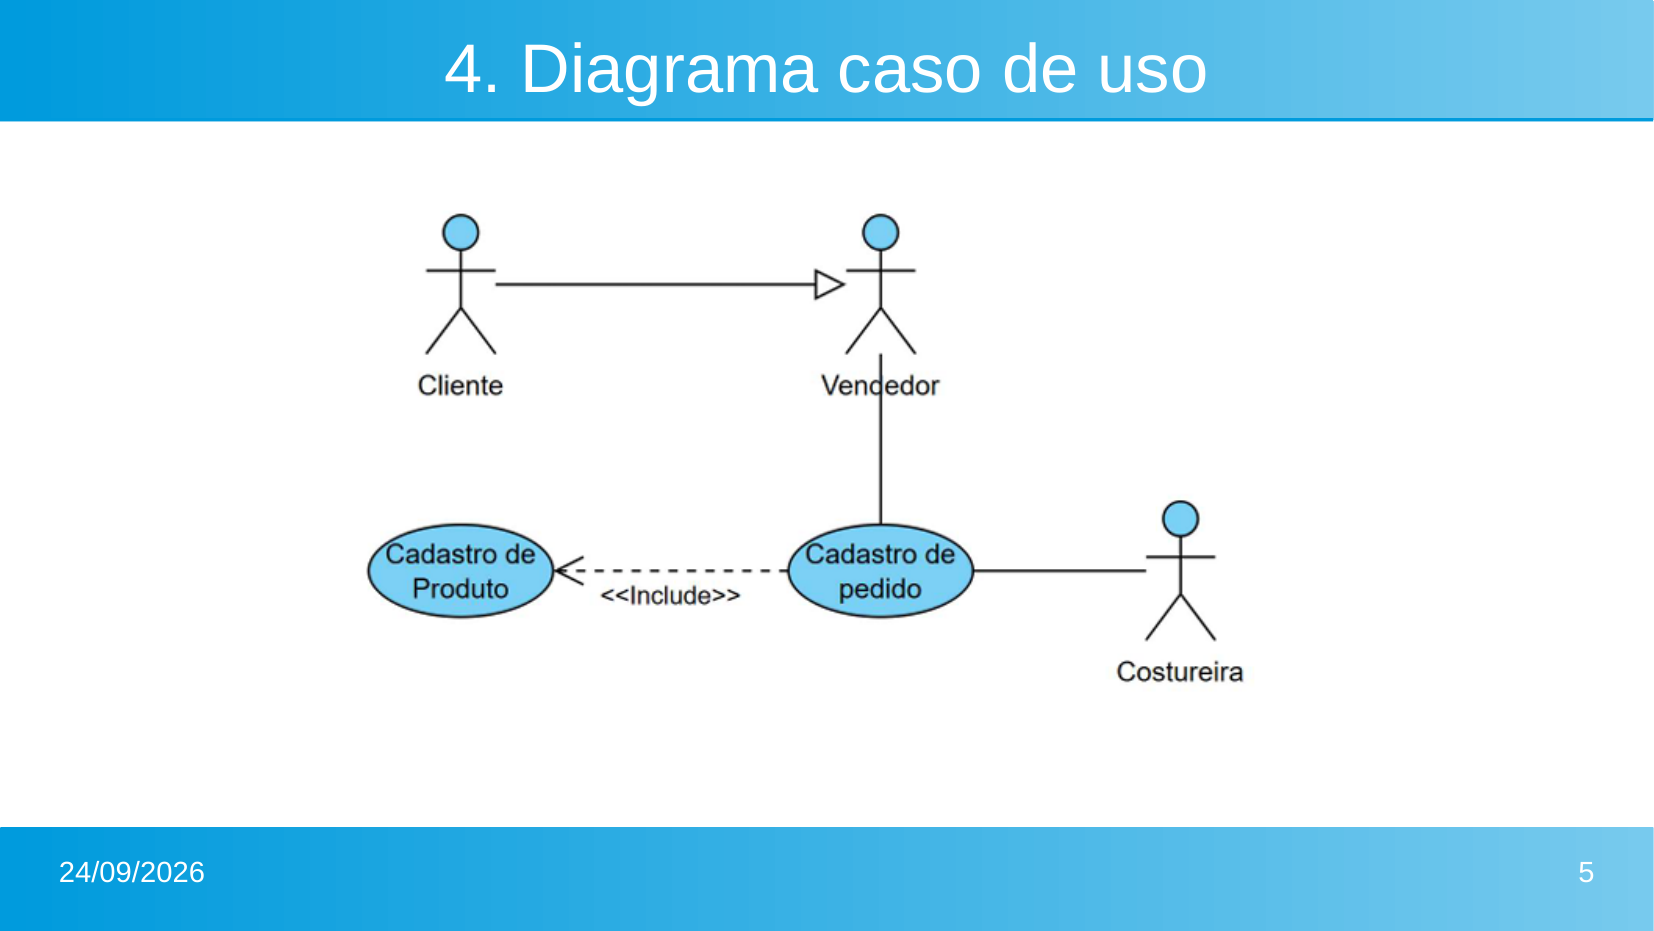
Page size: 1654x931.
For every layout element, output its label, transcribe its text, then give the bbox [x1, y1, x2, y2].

title 4. Diagrama caso de uso [59, 29, 1595, 108]
picture [354, 189, 1256, 709]
